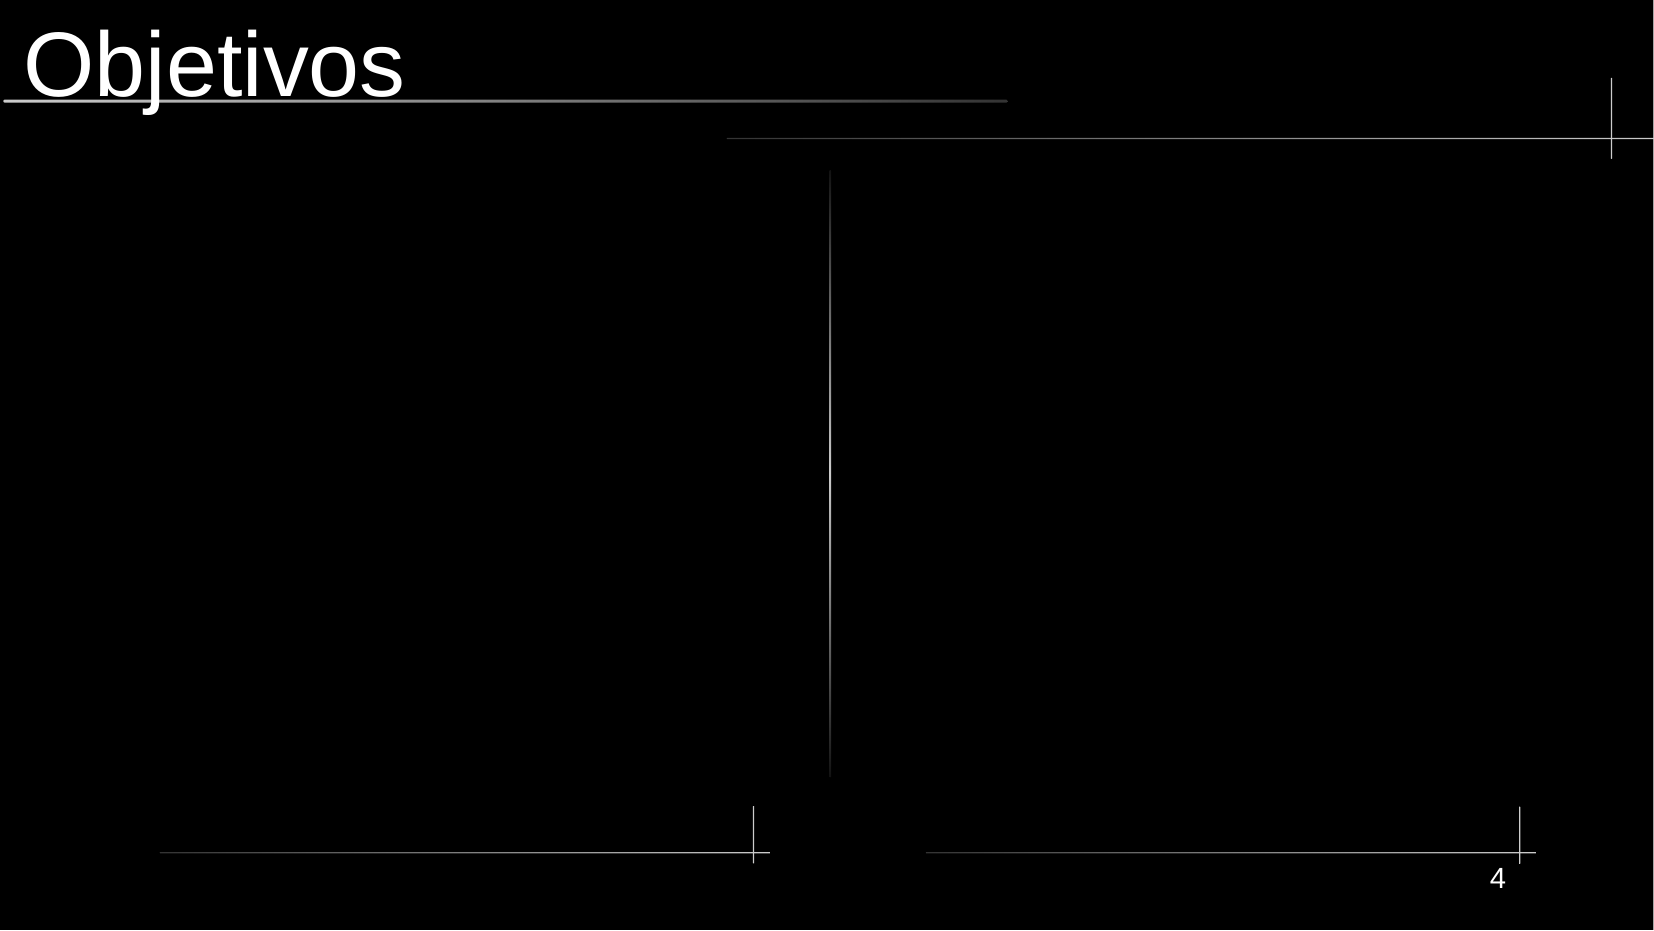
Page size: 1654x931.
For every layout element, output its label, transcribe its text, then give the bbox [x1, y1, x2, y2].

title Objetivos [23, 11, 1589, 119]
